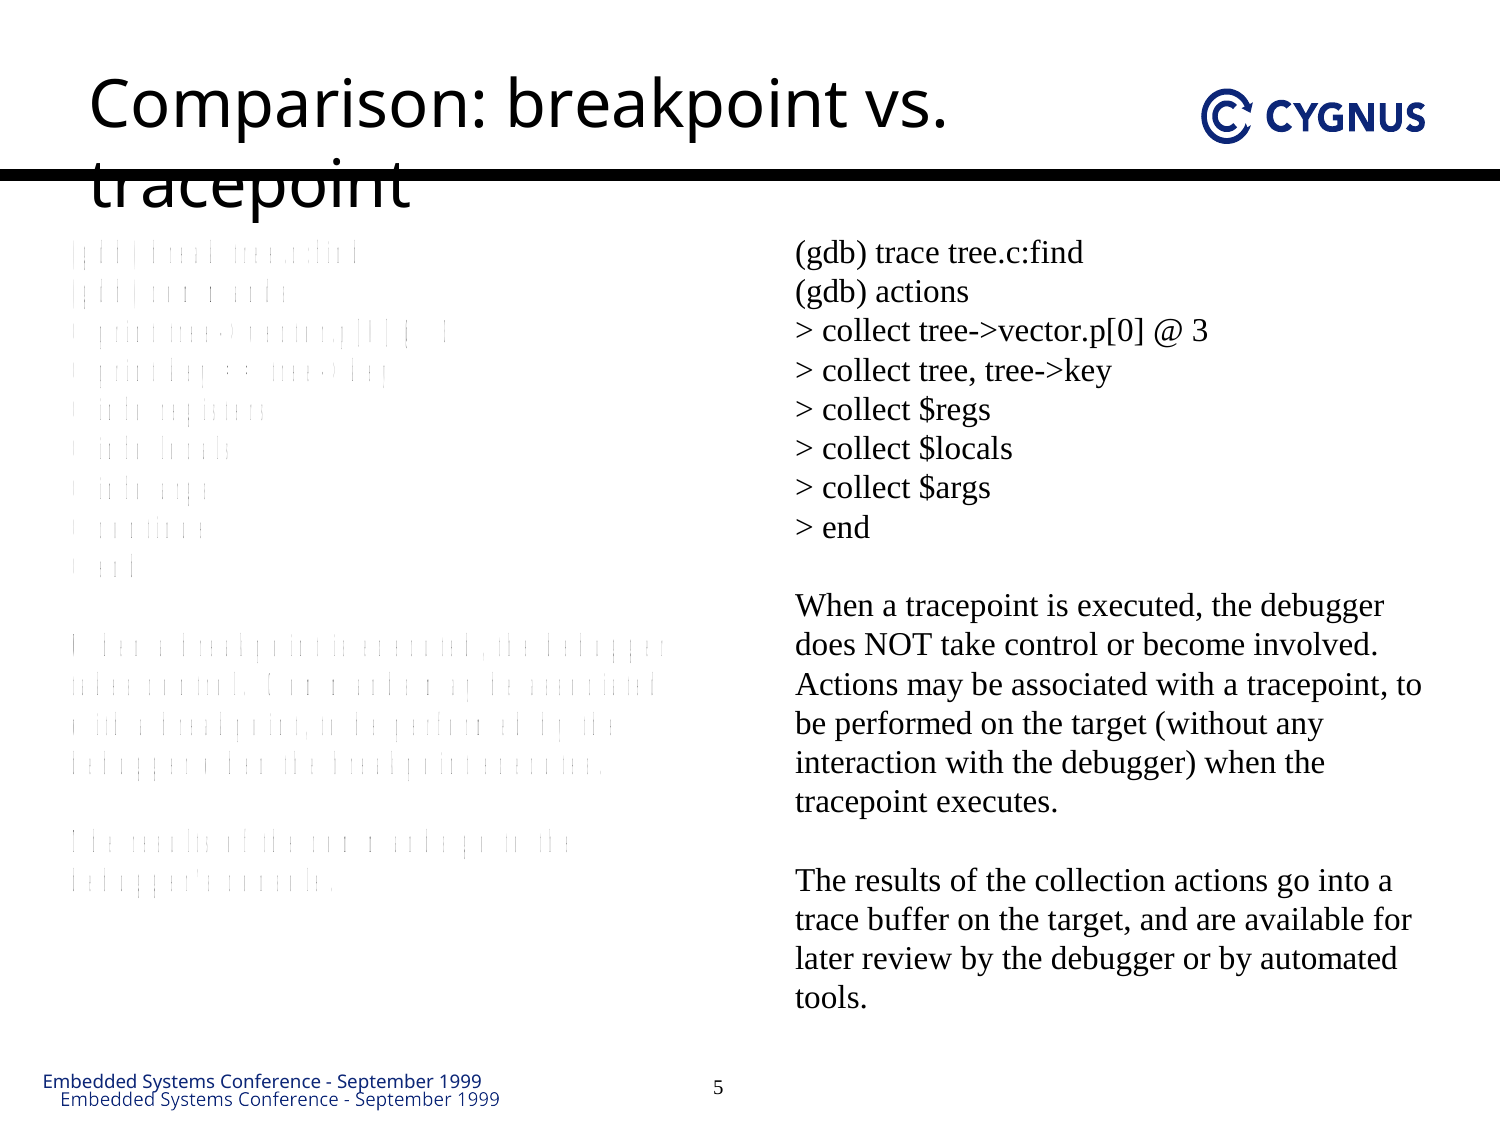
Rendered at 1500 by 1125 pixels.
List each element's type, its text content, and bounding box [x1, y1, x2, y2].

title Comparison: breakpoint vs. tracepoint [88, 62, 1189, 134]
chart [795, 232, 1425, 1086]
chart [73, 232, 689, 1042]
